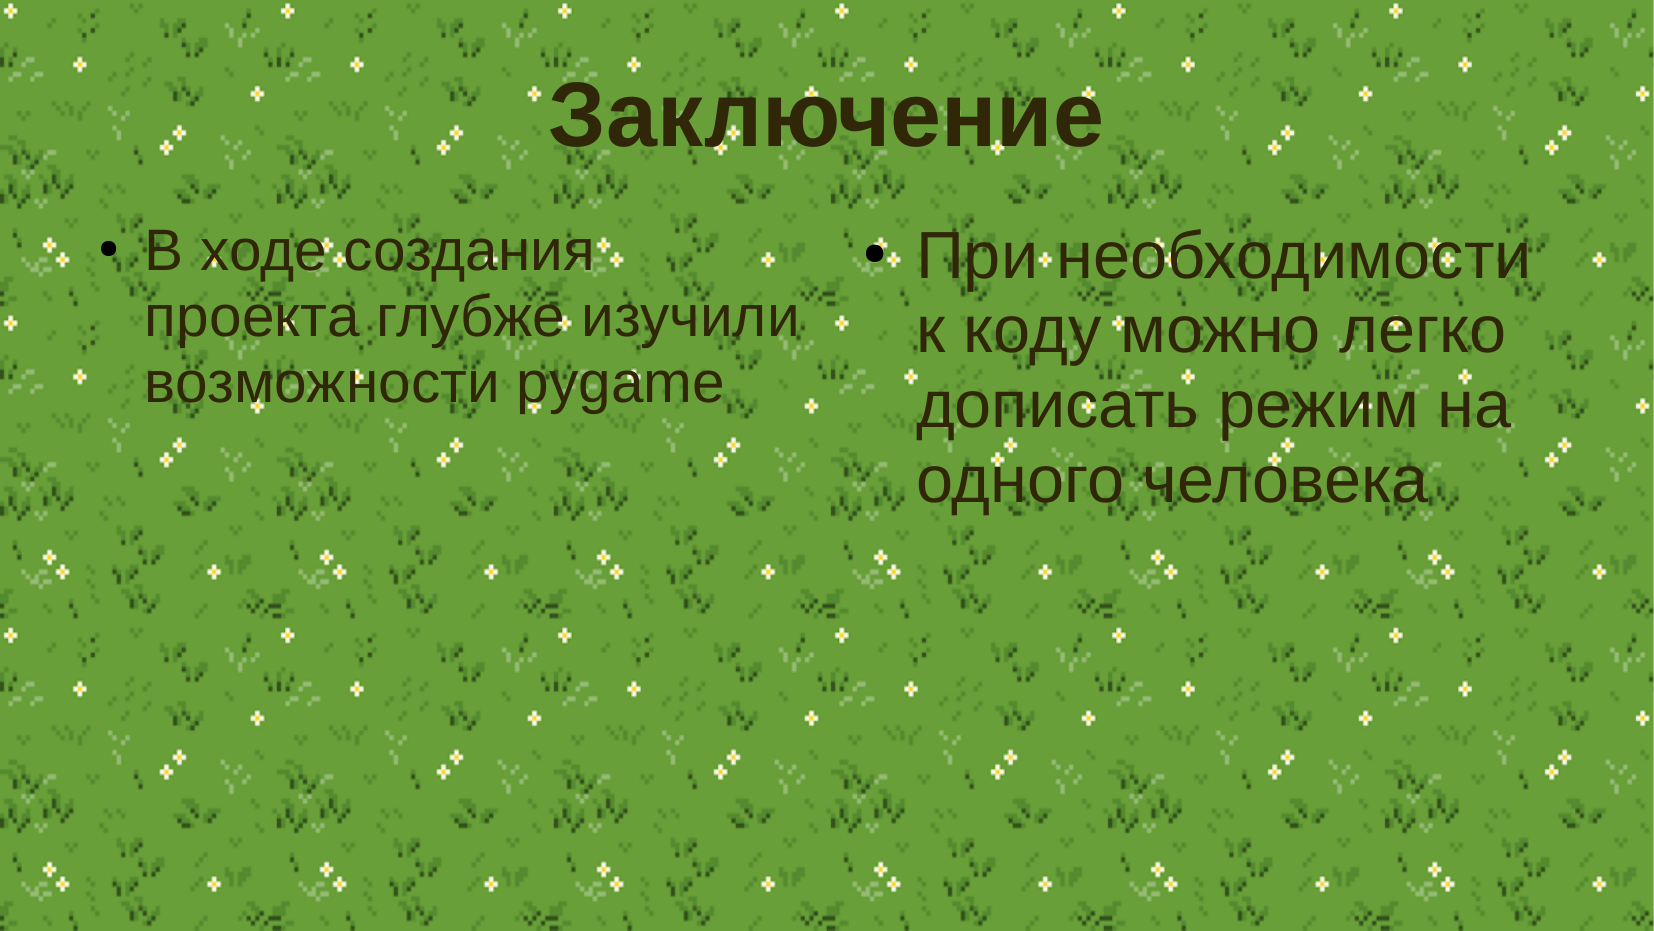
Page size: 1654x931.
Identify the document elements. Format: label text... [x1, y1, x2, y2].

list При необходимости к коду можно легко дописать режим на одного человека [845, 217, 1572, 758]
title Заключение [82, 37, 1571, 193]
picture [0, 0, 1654, 931]
list В ходе создания проекта глубже изучили возможности pygame [82, 217, 809, 475]
